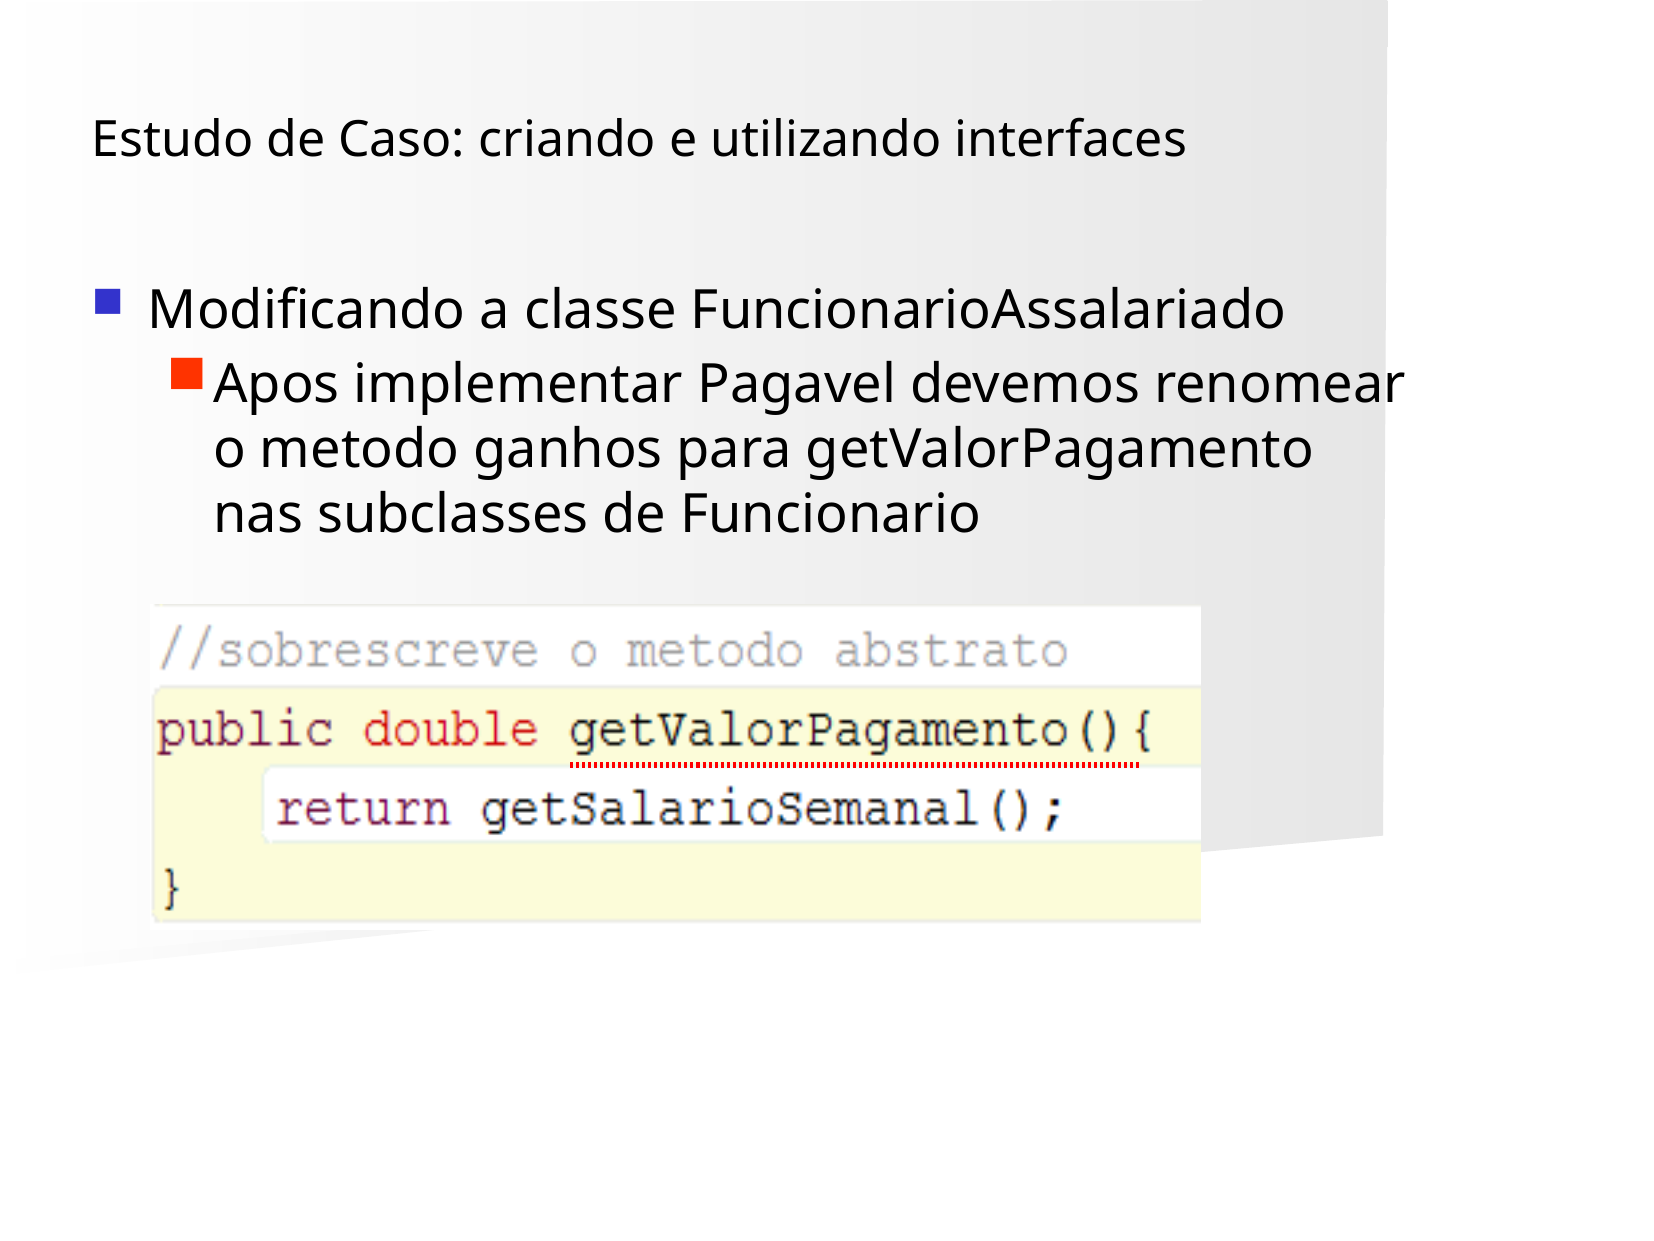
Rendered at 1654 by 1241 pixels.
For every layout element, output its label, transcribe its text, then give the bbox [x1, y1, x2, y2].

picture [150, 604, 1201, 931]
list Modificando a classe FuncionarioAssalariado Apos implementar Pagavel devemos renomear o metodo ganhos para getValorPagamento nas subclasses de Funcionario [76, 267, 1427, 1005]
title Estudo de Caso: criando e utilizando interfaces [76, 42, 1427, 231]
